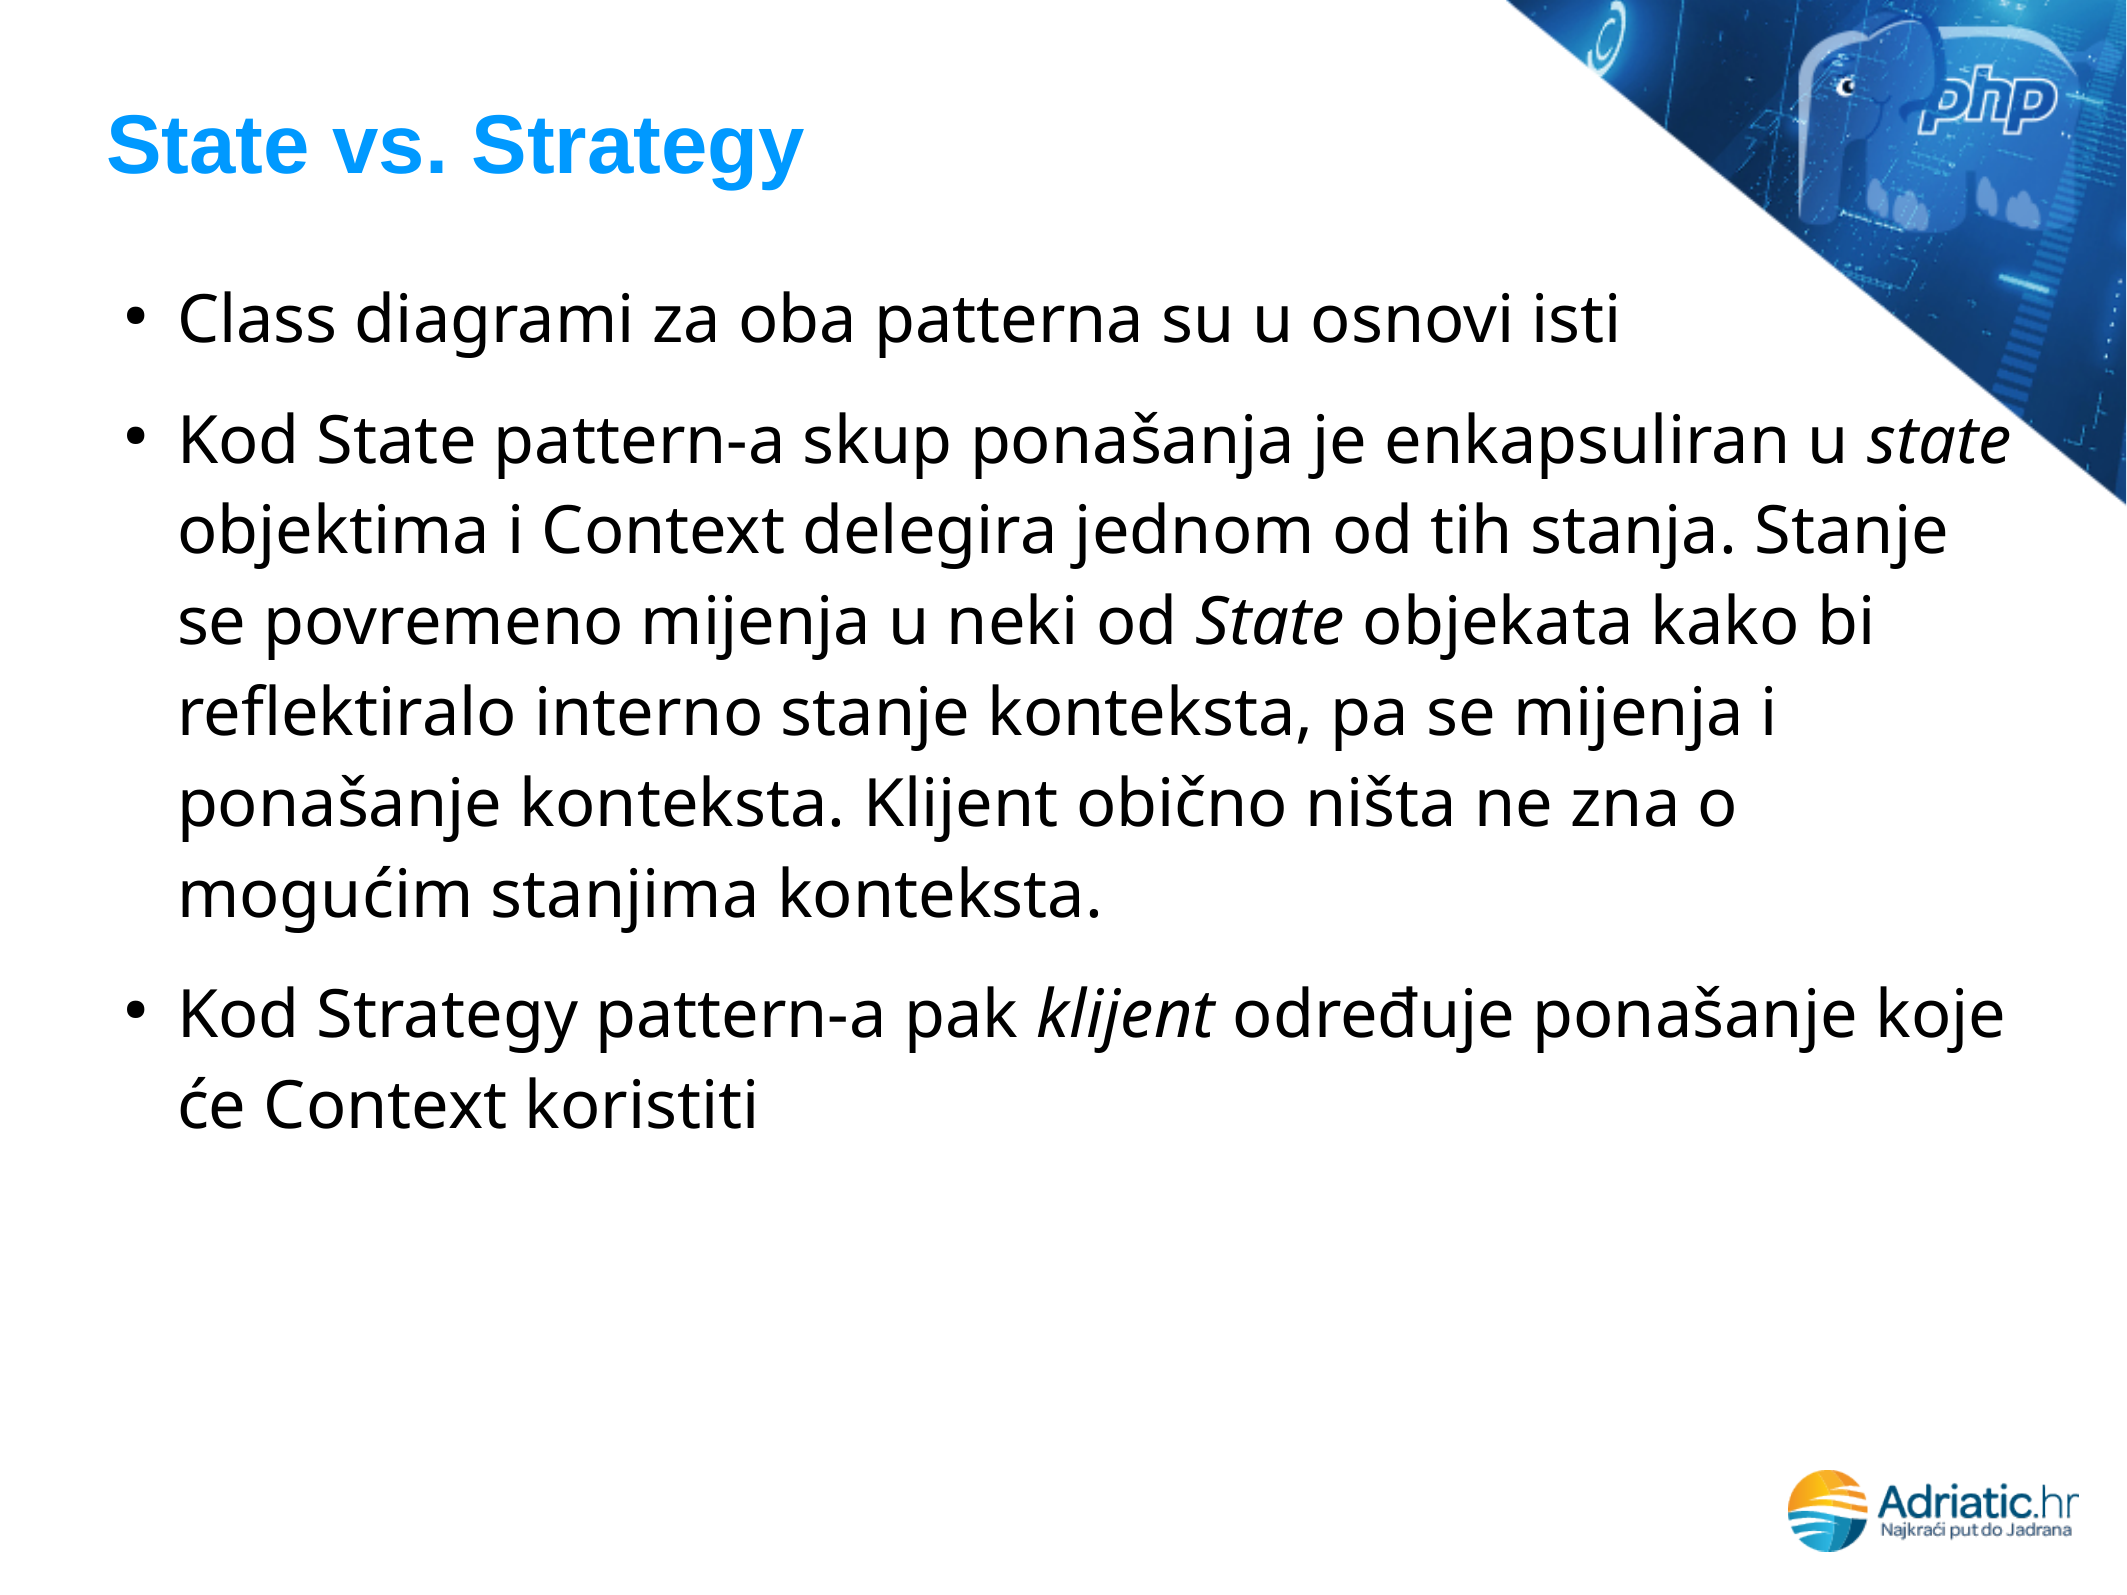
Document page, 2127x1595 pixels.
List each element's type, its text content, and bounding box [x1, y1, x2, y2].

picture [1788, 1470, 2079, 1552]
picture [1505, 0, 2127, 625]
list Class diagrami za oba patterna su u osnovi isti Kod State pattern-a skup ponašanja je enkapsuliran u state objektima i Context delegira jednom od tih stanja. Stanje se povremeno mijenja u neki od State objekata kako bi reflektiralo interno stanje konteksta, pa se mijenja i ponašanje konteksta. Klijent obično ništa ne zna o mogućim stanjima konteksta. Kod Strategy pattern-a pak klijent određuje ponašanje koje će Context koristiti [106, 271, 2020, 1453]
title State vs. Strategy [106, 70, 1630, 219]
